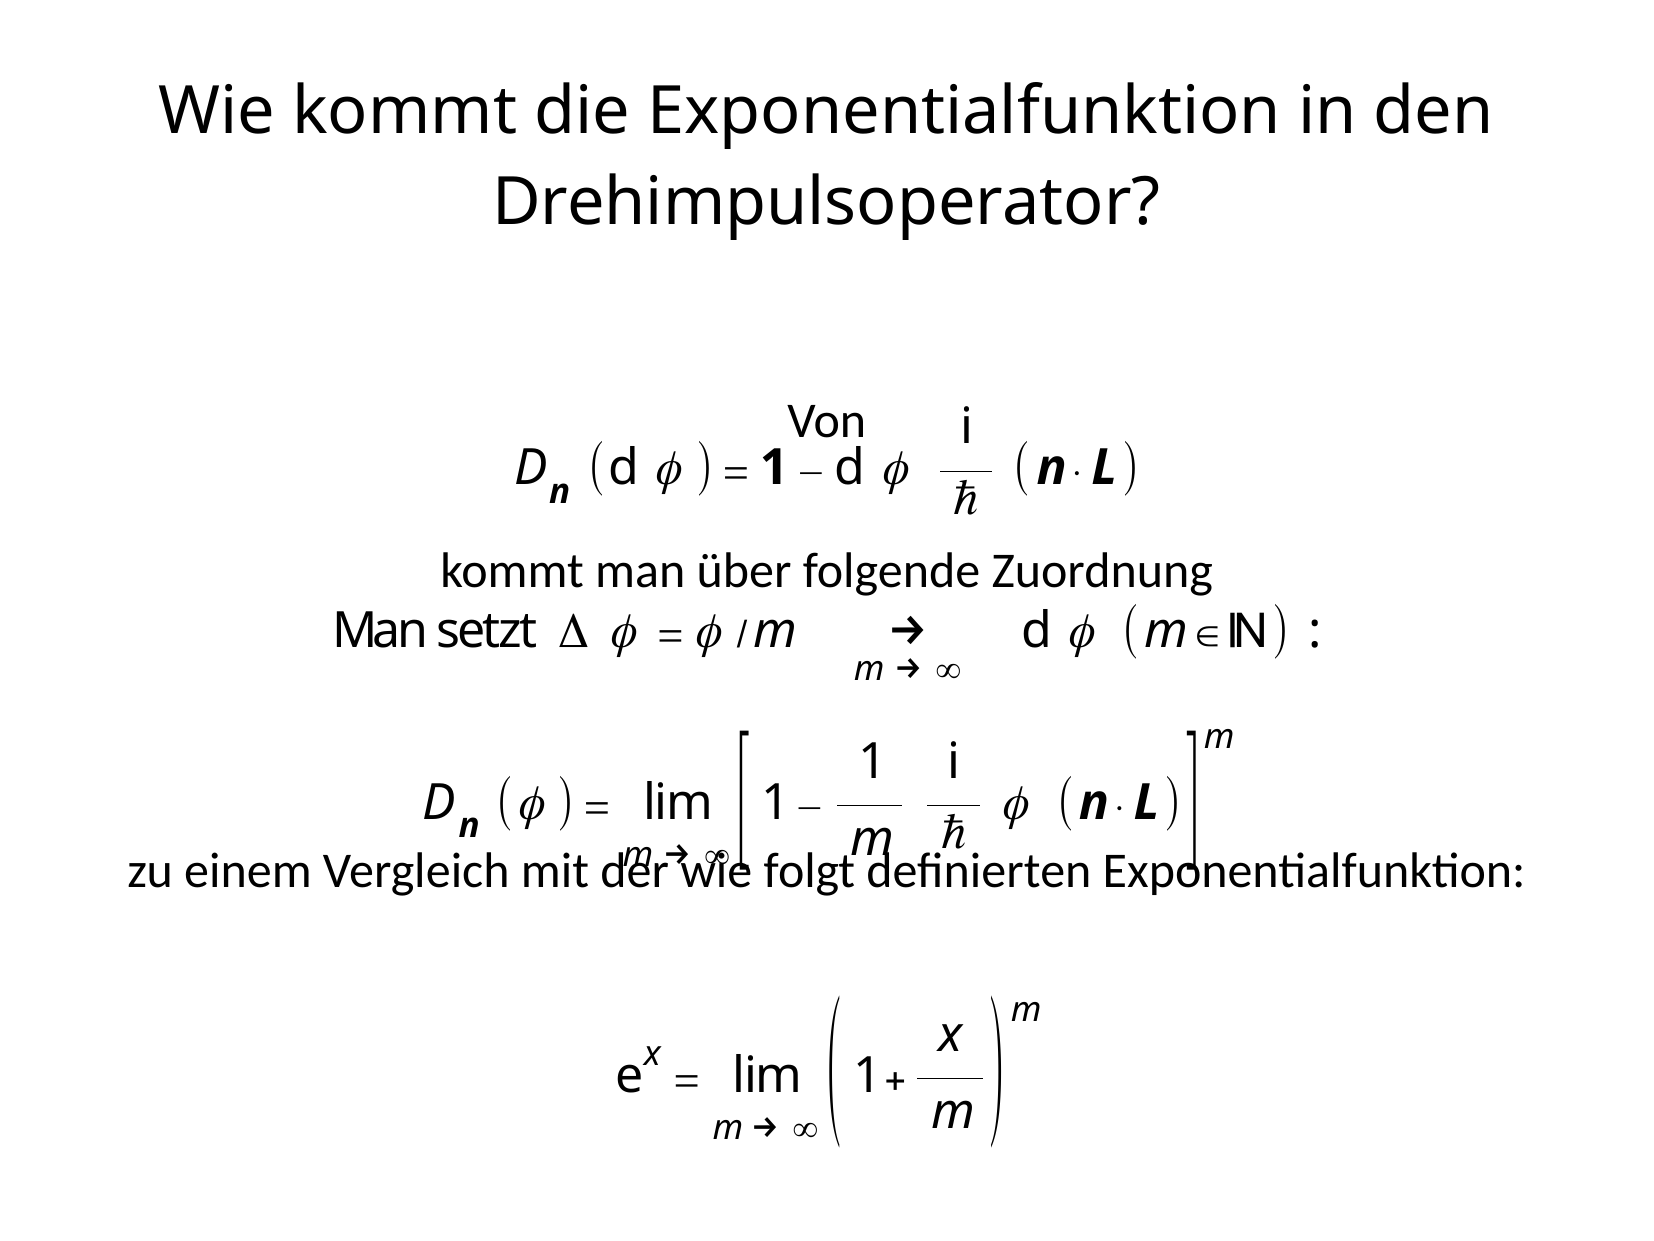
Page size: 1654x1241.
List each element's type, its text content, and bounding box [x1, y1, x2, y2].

chart [508, 397, 1145, 525]
title Wie kommt die Exponentialfunktion in den Drehimpulsoperator? [82, 49, 1571, 257]
chart [609, 989, 1045, 1149]
chart [325, 600, 1328, 876]
subtitle Von kommt man über folgende Zuordnung zu einem Vergleich mit der wie folgt definierten Exponentialfunktion: [82, 290, 1571, 1010]
